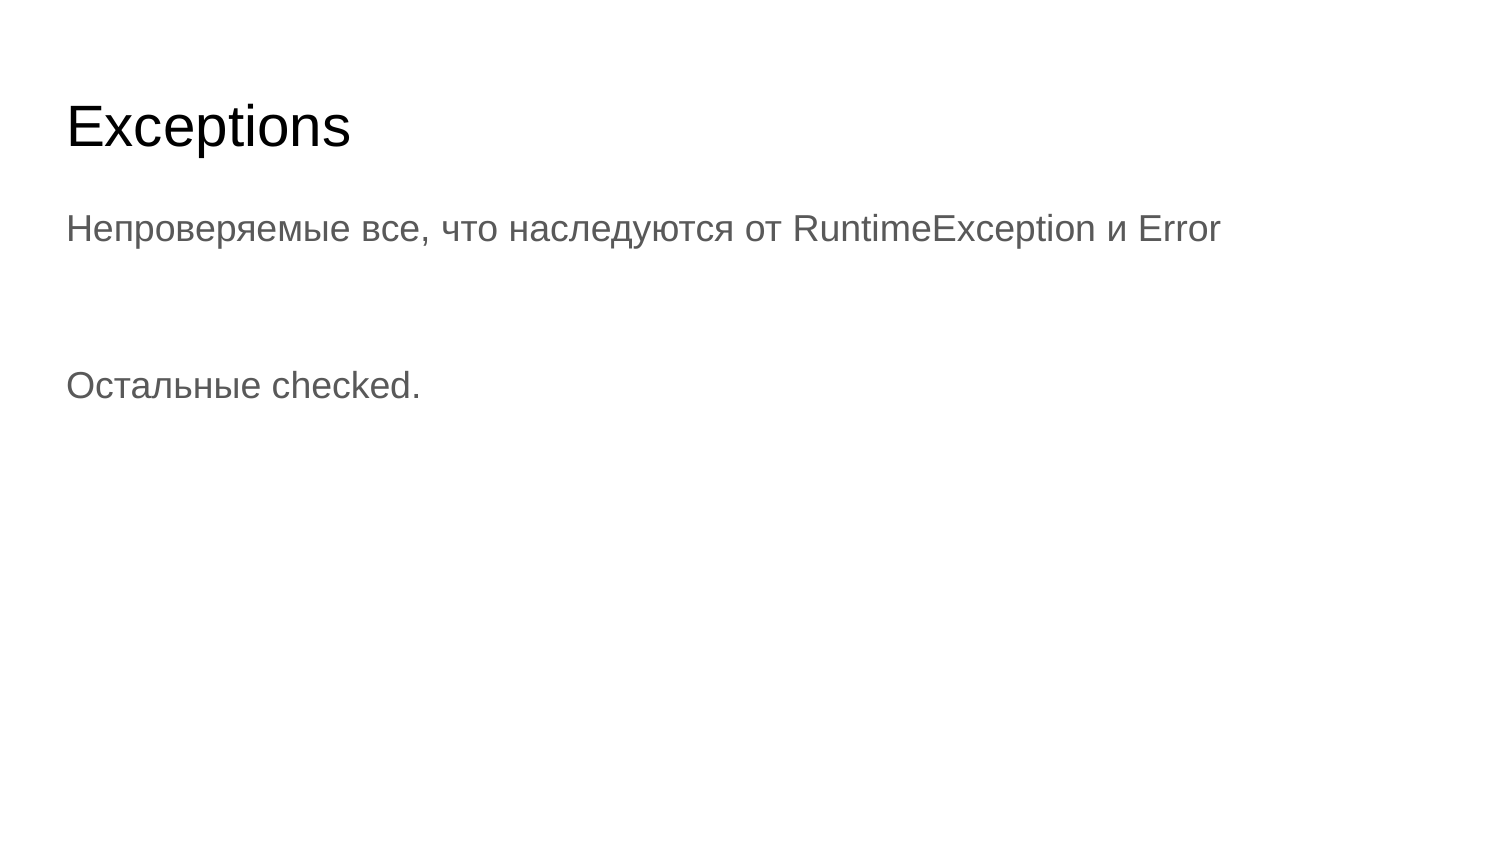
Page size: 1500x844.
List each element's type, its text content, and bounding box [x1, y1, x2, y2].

list Непроверяемые все, что наследуются от RuntimeException и Error Остальные checked. [51, 189, 1449, 750]
title Exceptions [51, 72, 1449, 167]
